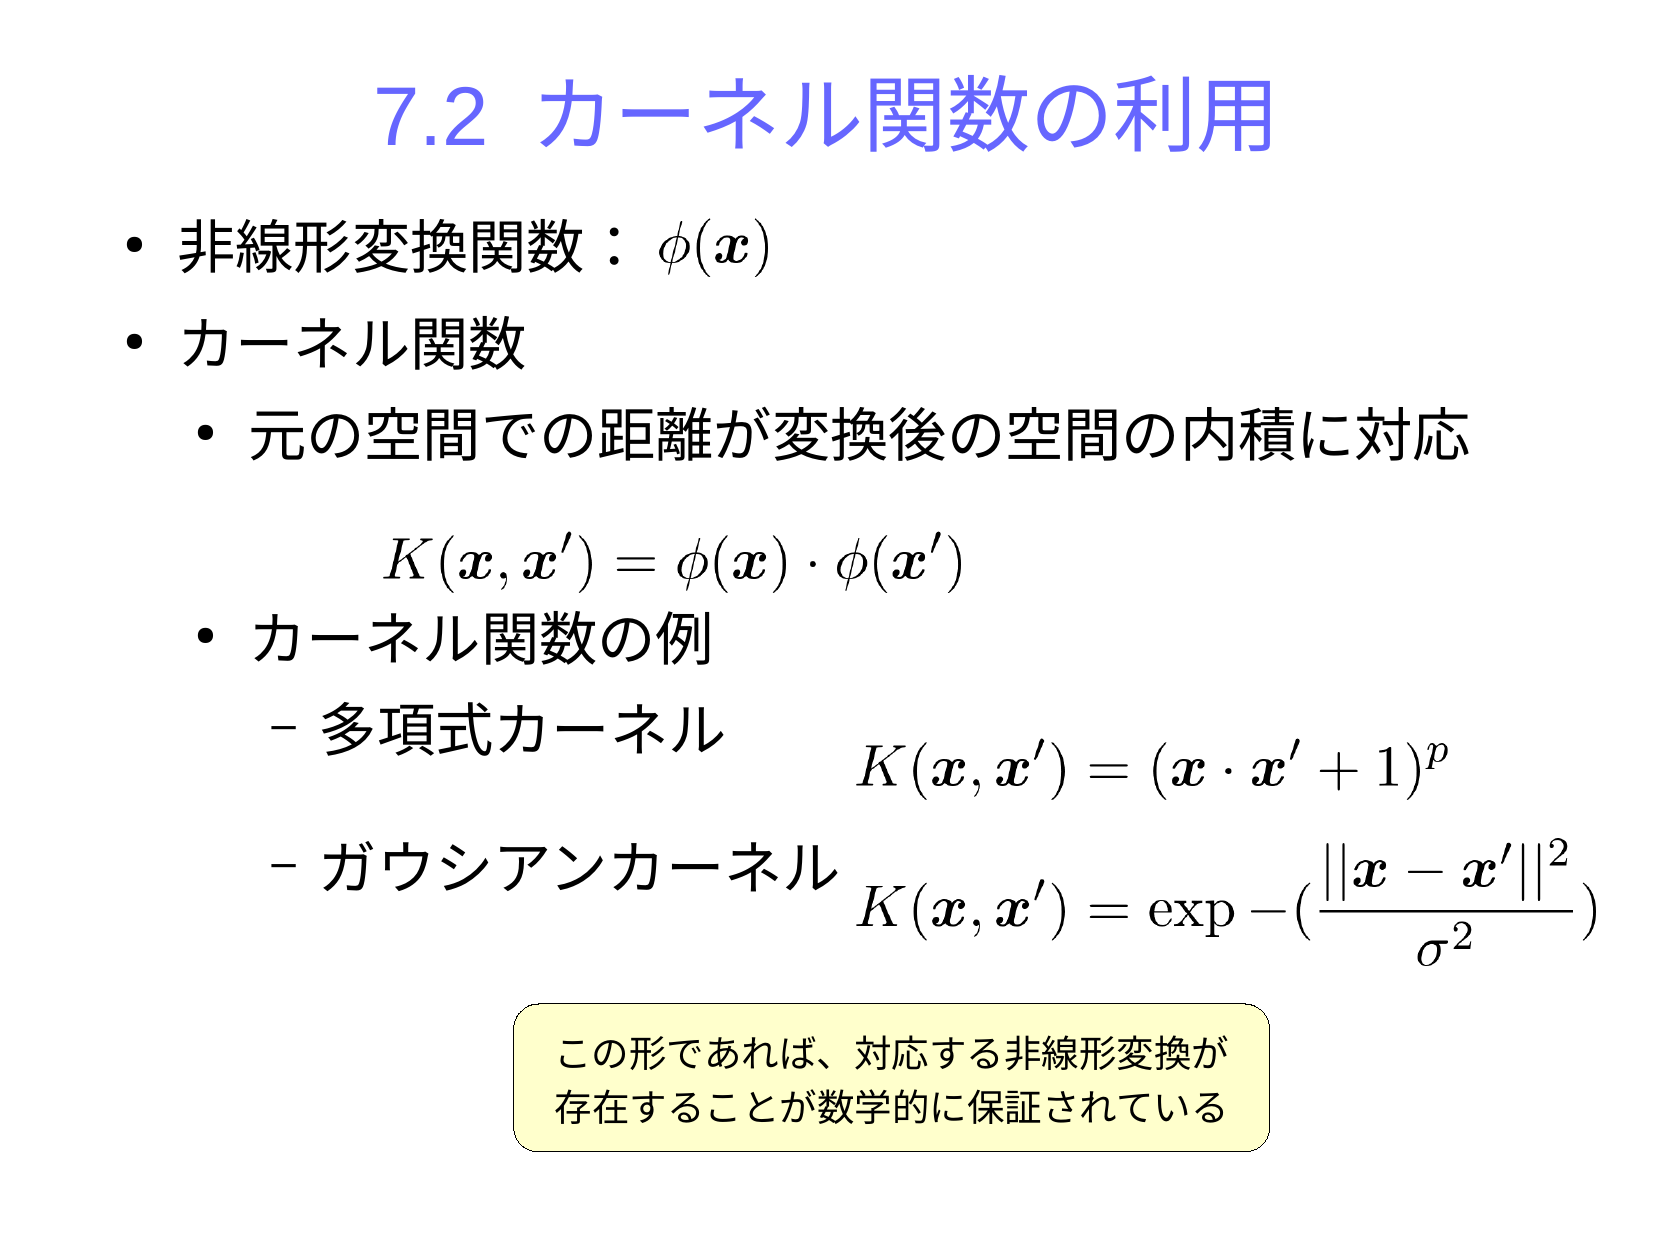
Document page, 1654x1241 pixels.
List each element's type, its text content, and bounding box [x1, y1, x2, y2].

text_box この形であれば、対応する非線形変換が 存在することが数学的に保証されている [513, 1003, 1270, 1152]
picture [383, 531, 961, 593]
list 非線形変換関数： カーネル関数 元の空間での距離が変換後の空間の内積に対応 カーネル関数の例 多項式カーネル ガウシアンカーネル [106, 206, 1595, 1076]
picture [659, 218, 768, 277]
picture [856, 838, 1596, 966]
title 7.2 カーネル関数の利用 [82, 49, 1571, 178]
picture [856, 738, 1448, 800]
